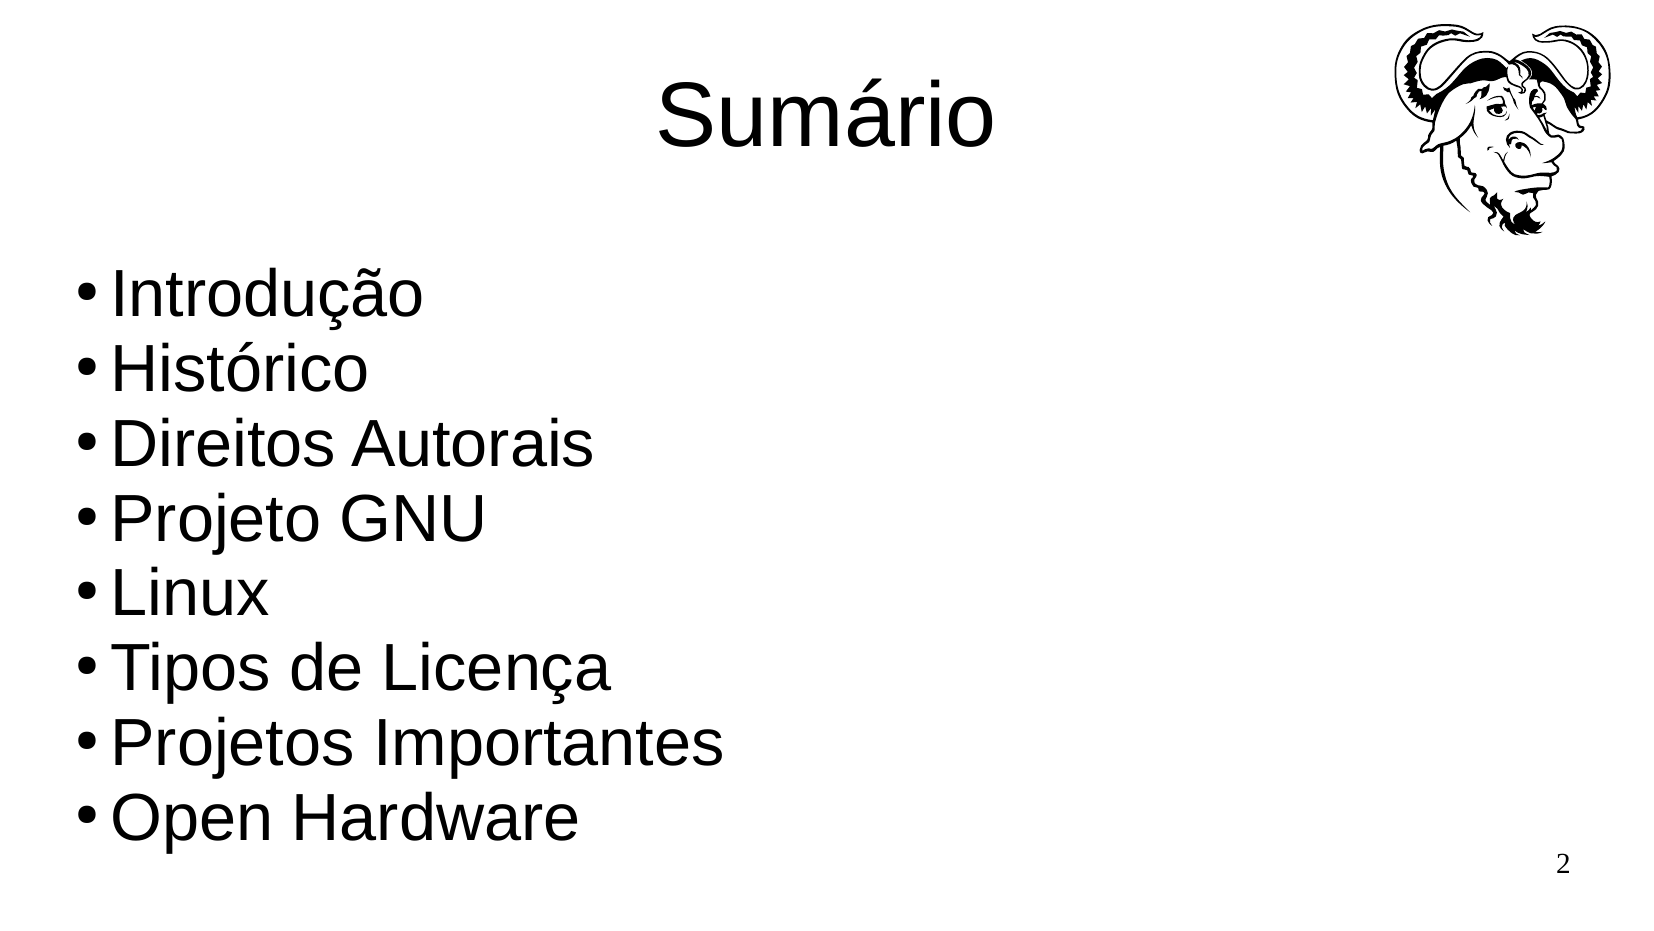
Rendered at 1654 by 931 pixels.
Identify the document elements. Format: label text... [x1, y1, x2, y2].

picture [1394, 24, 1611, 236]
subtitle Introdução Histórico Direitos Autorais Projeto GNU Linux Tipos de Licença Projetos Importantes Open Hardware [75, 255, 1591, 856]
title Sumário [82, 37, 1394, 193]
